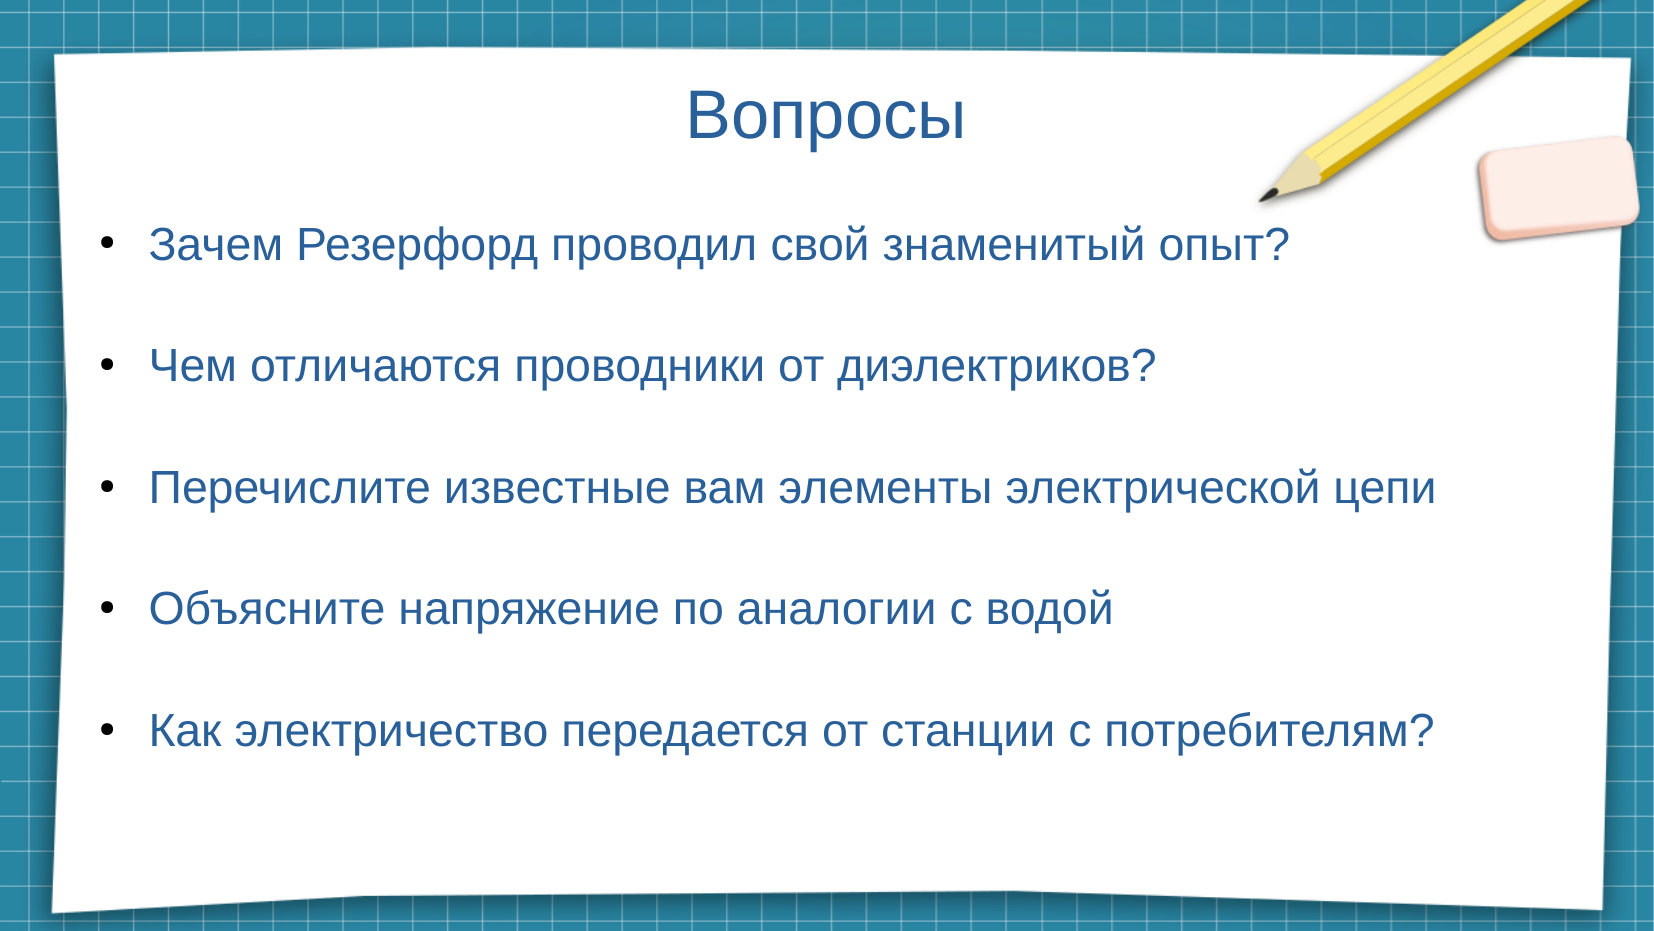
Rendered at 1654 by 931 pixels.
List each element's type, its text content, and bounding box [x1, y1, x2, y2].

title Вопросы [82, 37, 1571, 193]
list Зачем Резерфорд проводил свой знаменитый опыт? Чем отличаются проводники от диэлектриков? Перечислите известные вам элементы электрической цепи Объясните напряжение по аналогии с водой Как электричество передается от станции с потребителям? [82, 217, 1571, 758]
picture [0, 0, 1654, 931]
